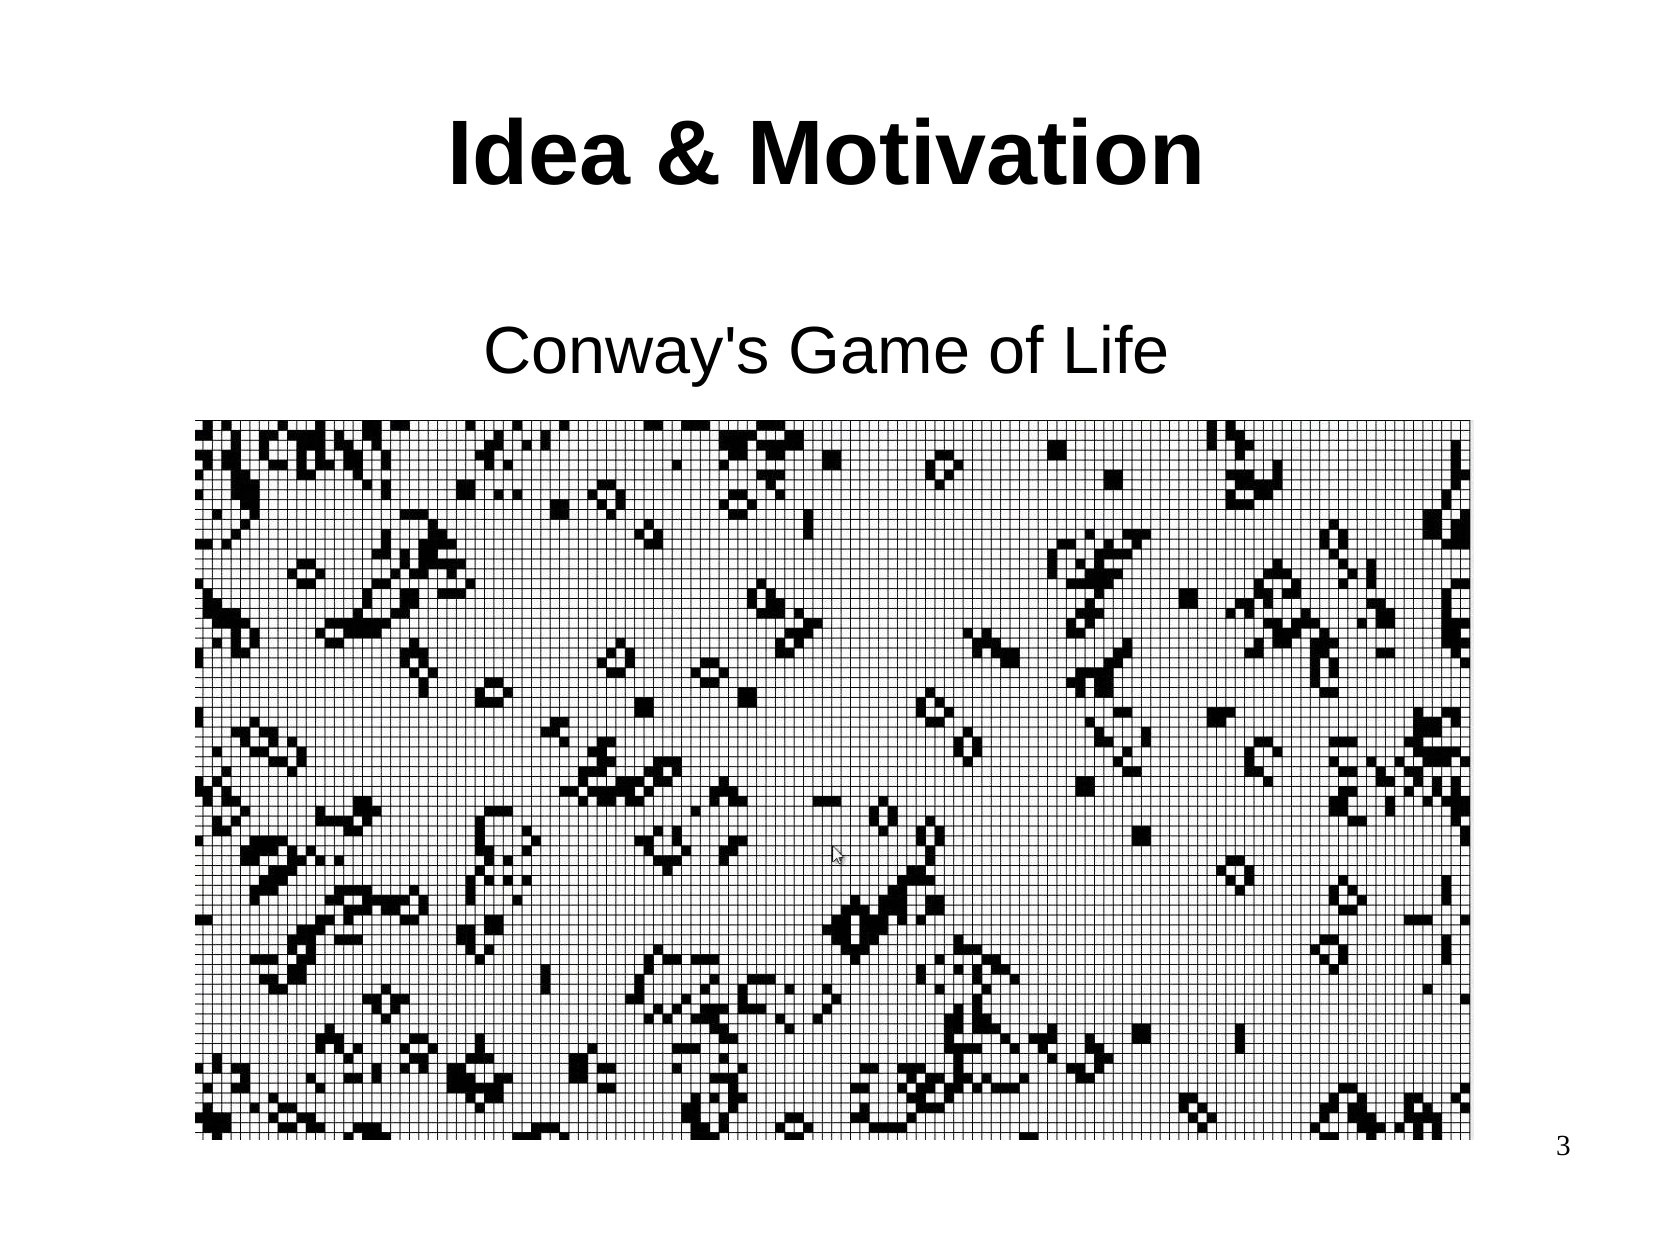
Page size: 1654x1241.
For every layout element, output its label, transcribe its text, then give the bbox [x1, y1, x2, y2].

subtitle Conway's Game of Life [82, 290, 1571, 1010]
picture [195, 1010, 1474, 1141]
title Idea & Motivation [82, 49, 1571, 257]
